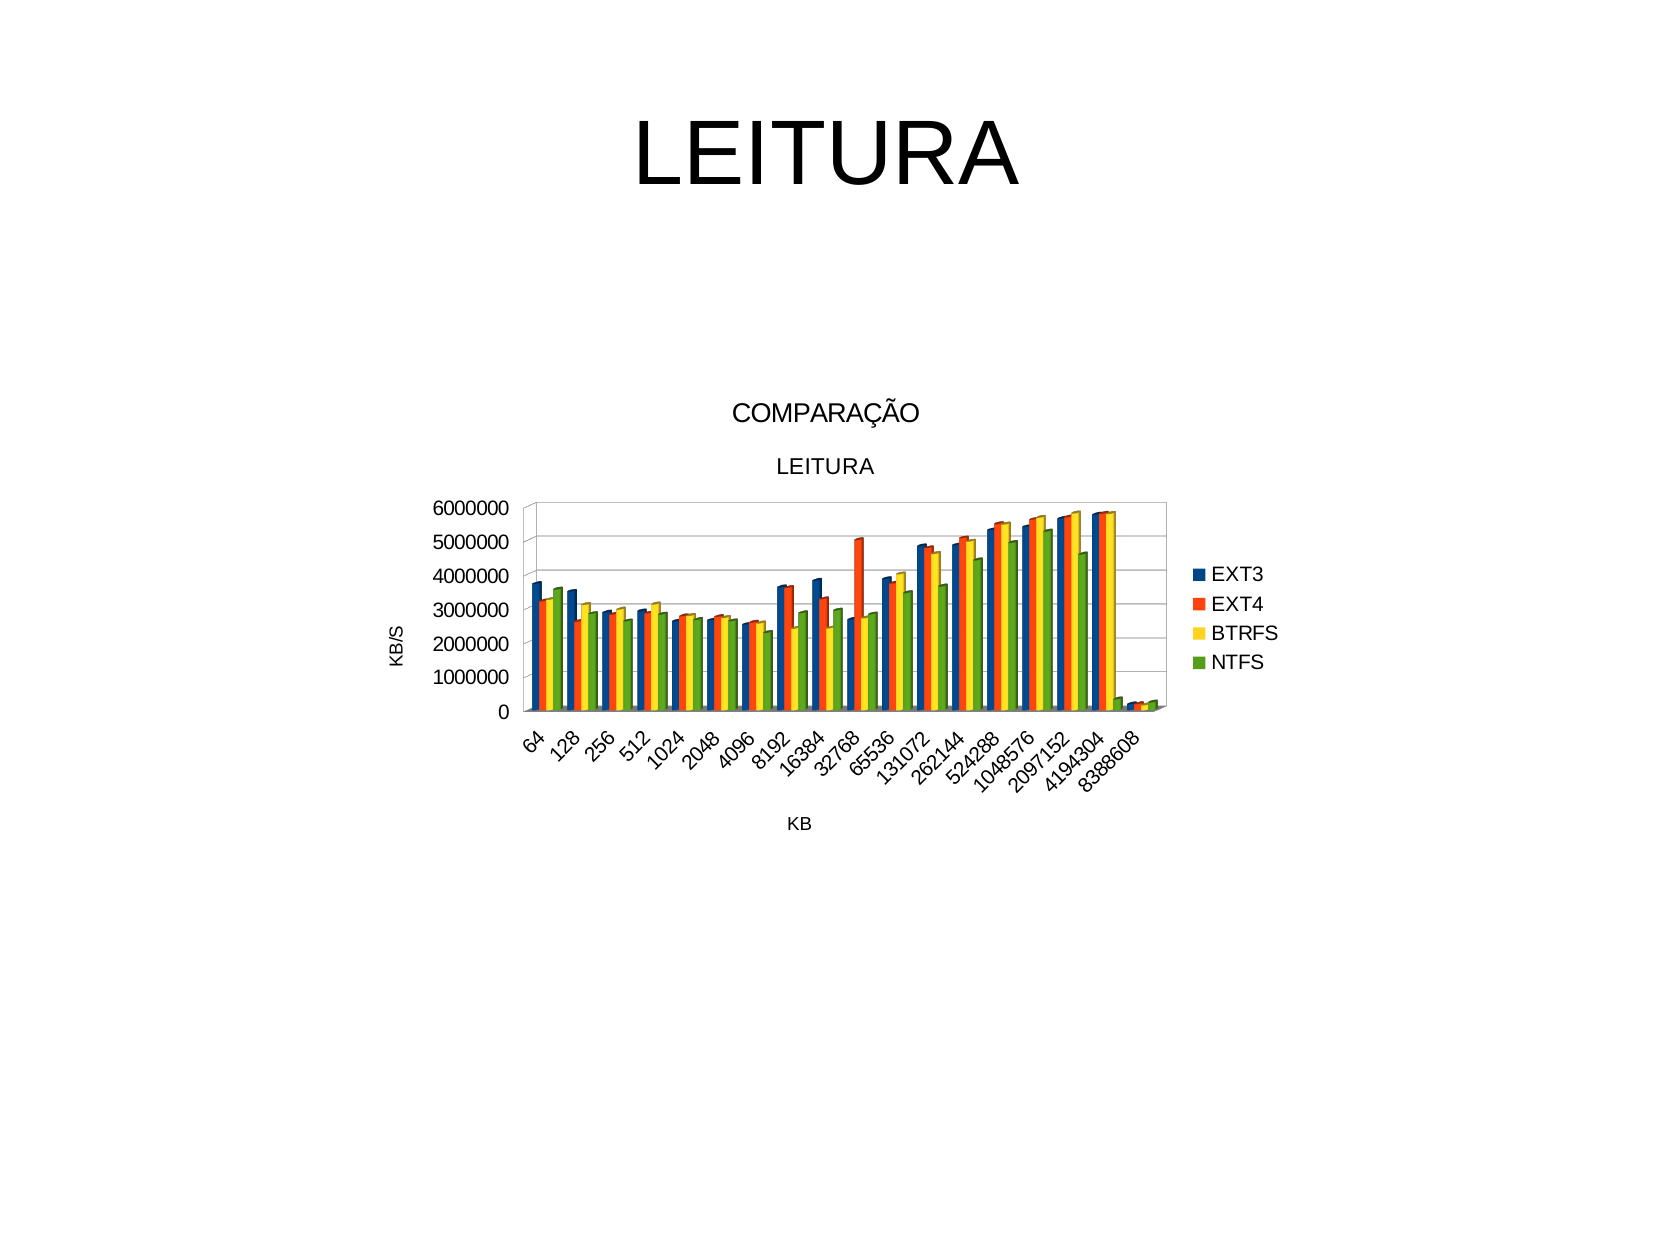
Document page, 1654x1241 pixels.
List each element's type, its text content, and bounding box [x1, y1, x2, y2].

chart [353, 372, 1298, 866]
title LEITURA [82, 49, 1571, 257]
